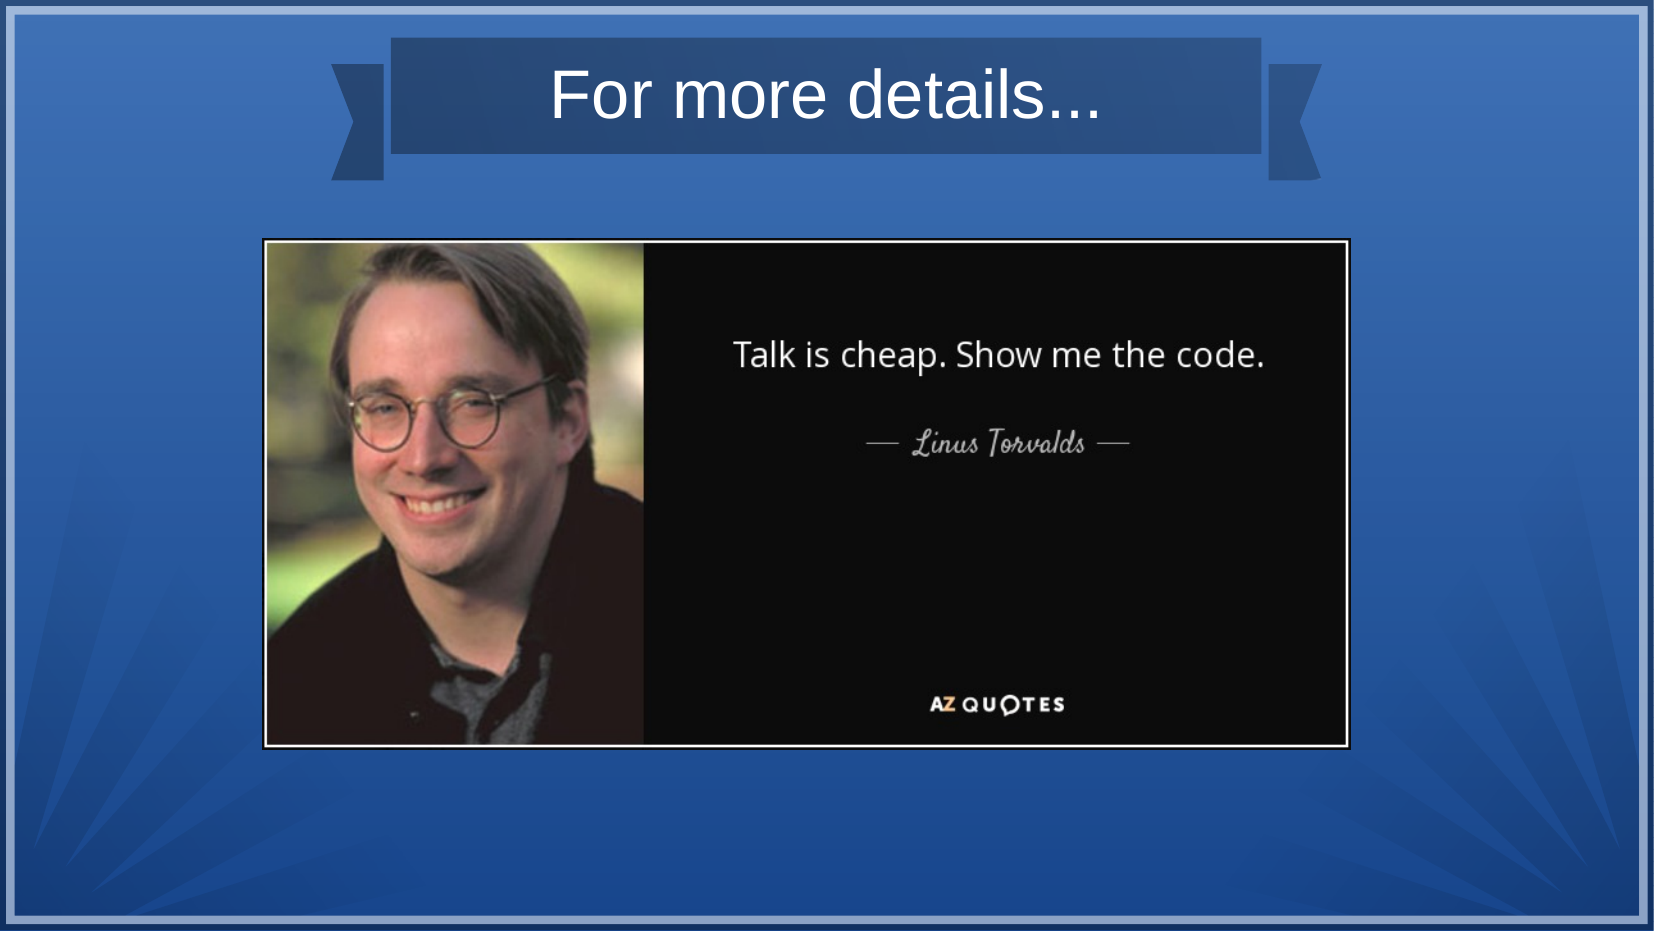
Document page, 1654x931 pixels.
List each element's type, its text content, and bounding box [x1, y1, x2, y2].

title For more details... [389, 35, 1264, 154]
picture [262, 238, 1351, 751]
